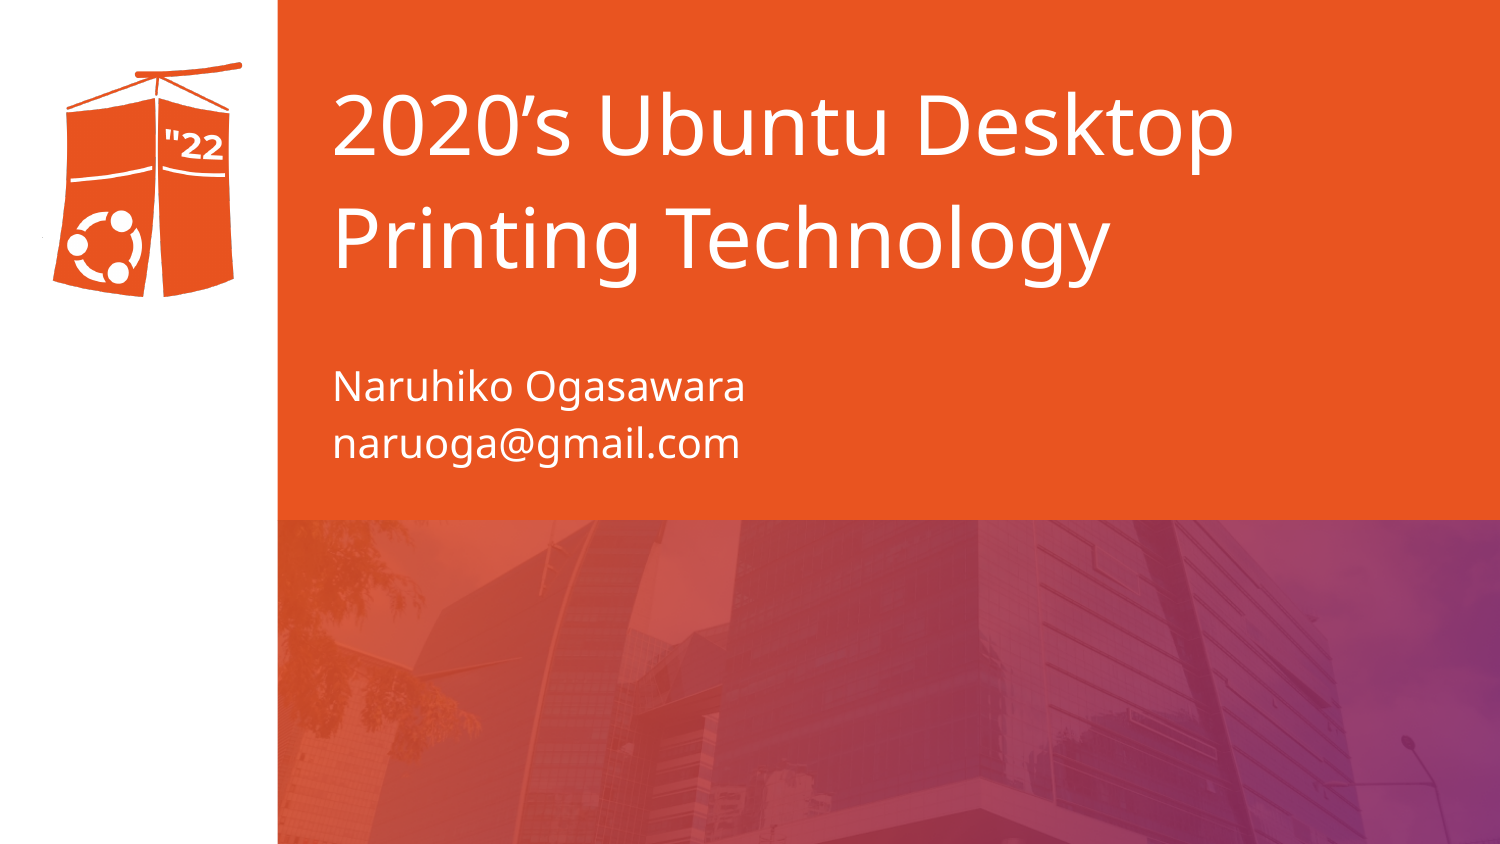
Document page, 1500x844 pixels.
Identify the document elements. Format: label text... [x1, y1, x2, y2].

picture [277, 520, 1500, 844]
text_box [277, 0, 1500, 520]
picture [23, 61, 261, 298]
title 2020’s Ubuntu Desktop Printing Technology [316, 18, 1463, 341]
subtitle Naruhiko Ogasawara naruoga@gmail.com [316, 341, 1463, 503]
